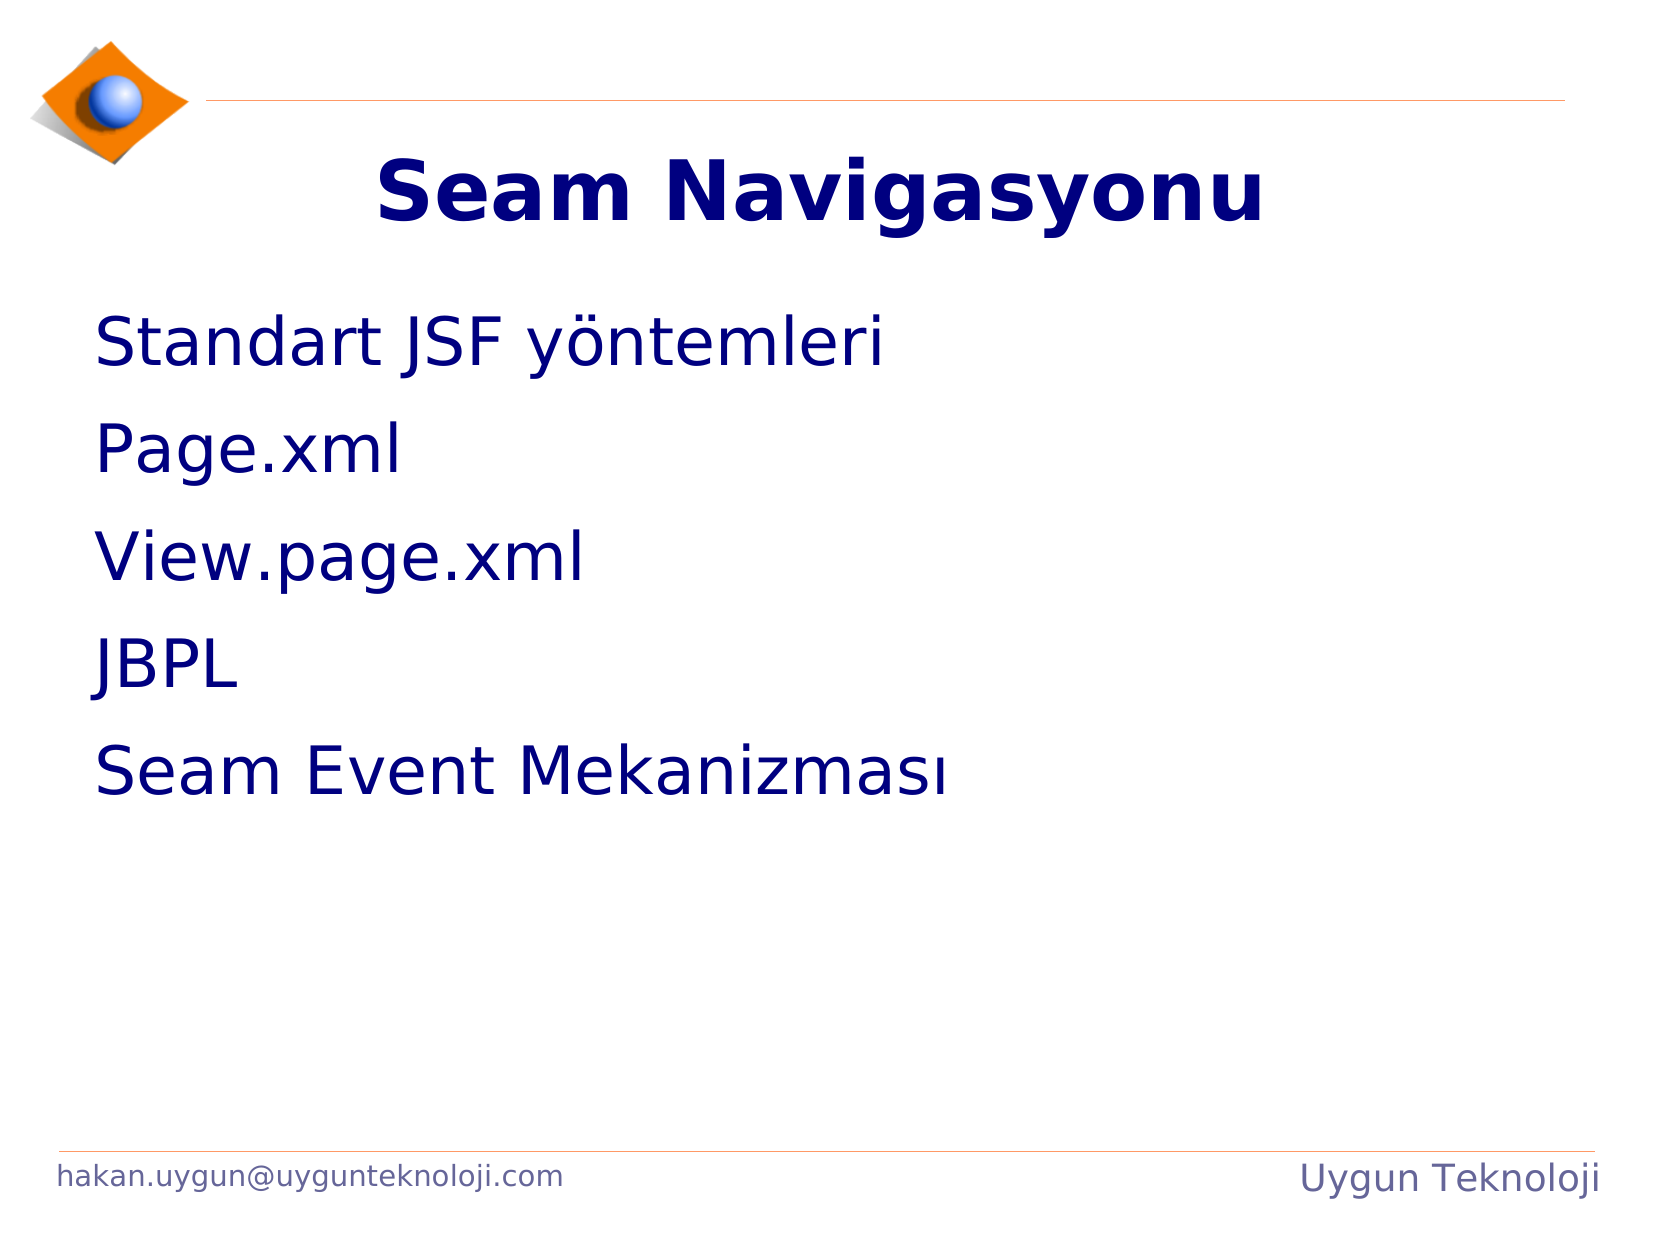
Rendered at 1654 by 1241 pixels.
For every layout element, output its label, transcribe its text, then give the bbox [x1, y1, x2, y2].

picture [29, 29, 191, 178]
title Seam Navigasyonu [76, 95, 1565, 288]
list Standart JSF yöntemleri Page.xml View.page.xml JBPL Seam Event Mekanizması [76, 303, 1565, 1108]
